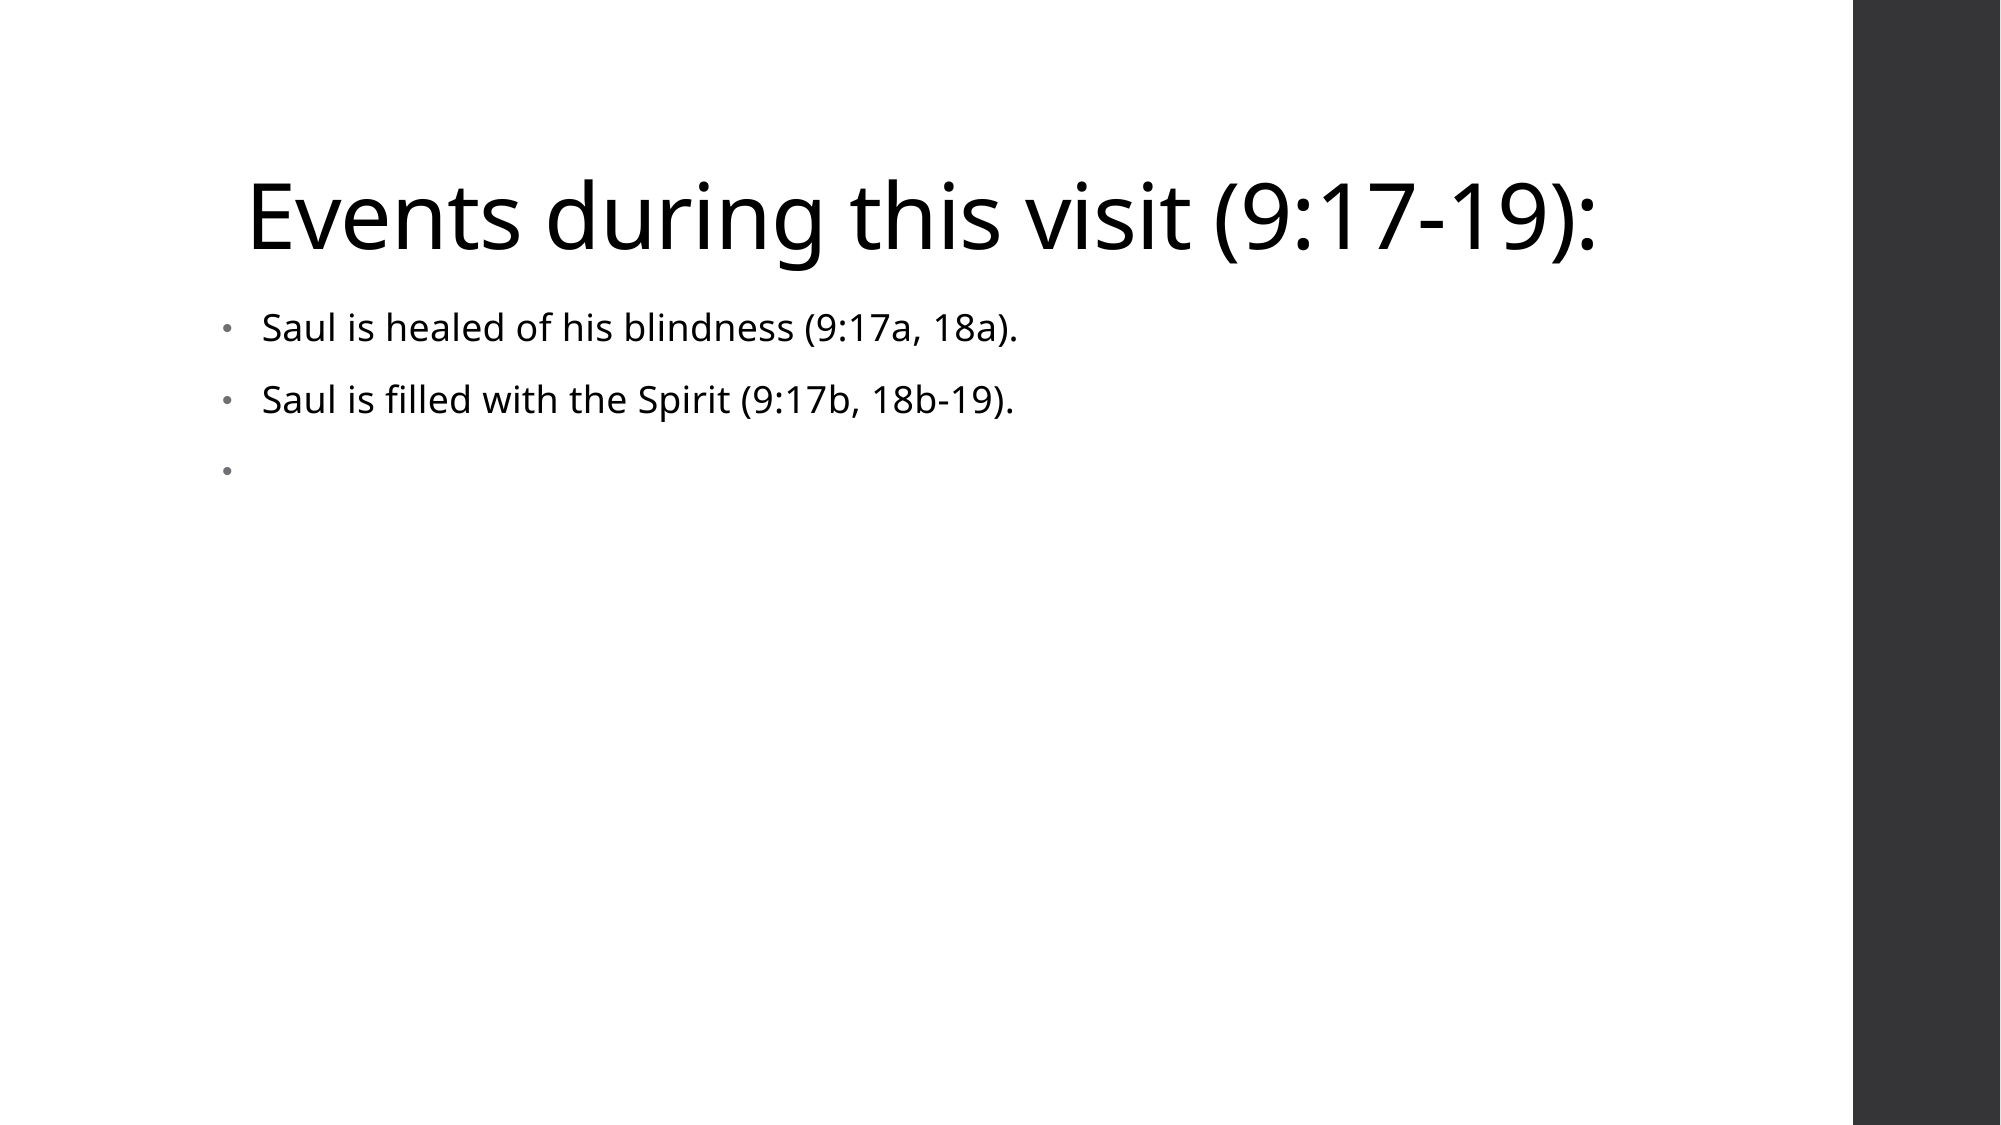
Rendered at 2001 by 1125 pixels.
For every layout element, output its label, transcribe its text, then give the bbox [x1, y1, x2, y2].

list Saul is healed of his blindness (9:17a, 18a). Saul is filled with the Spirit (9:17b, 18b-19). [206, 299, 1617, 1014]
title Events during this visit (9:17-19): [206, 60, 1797, 278]
